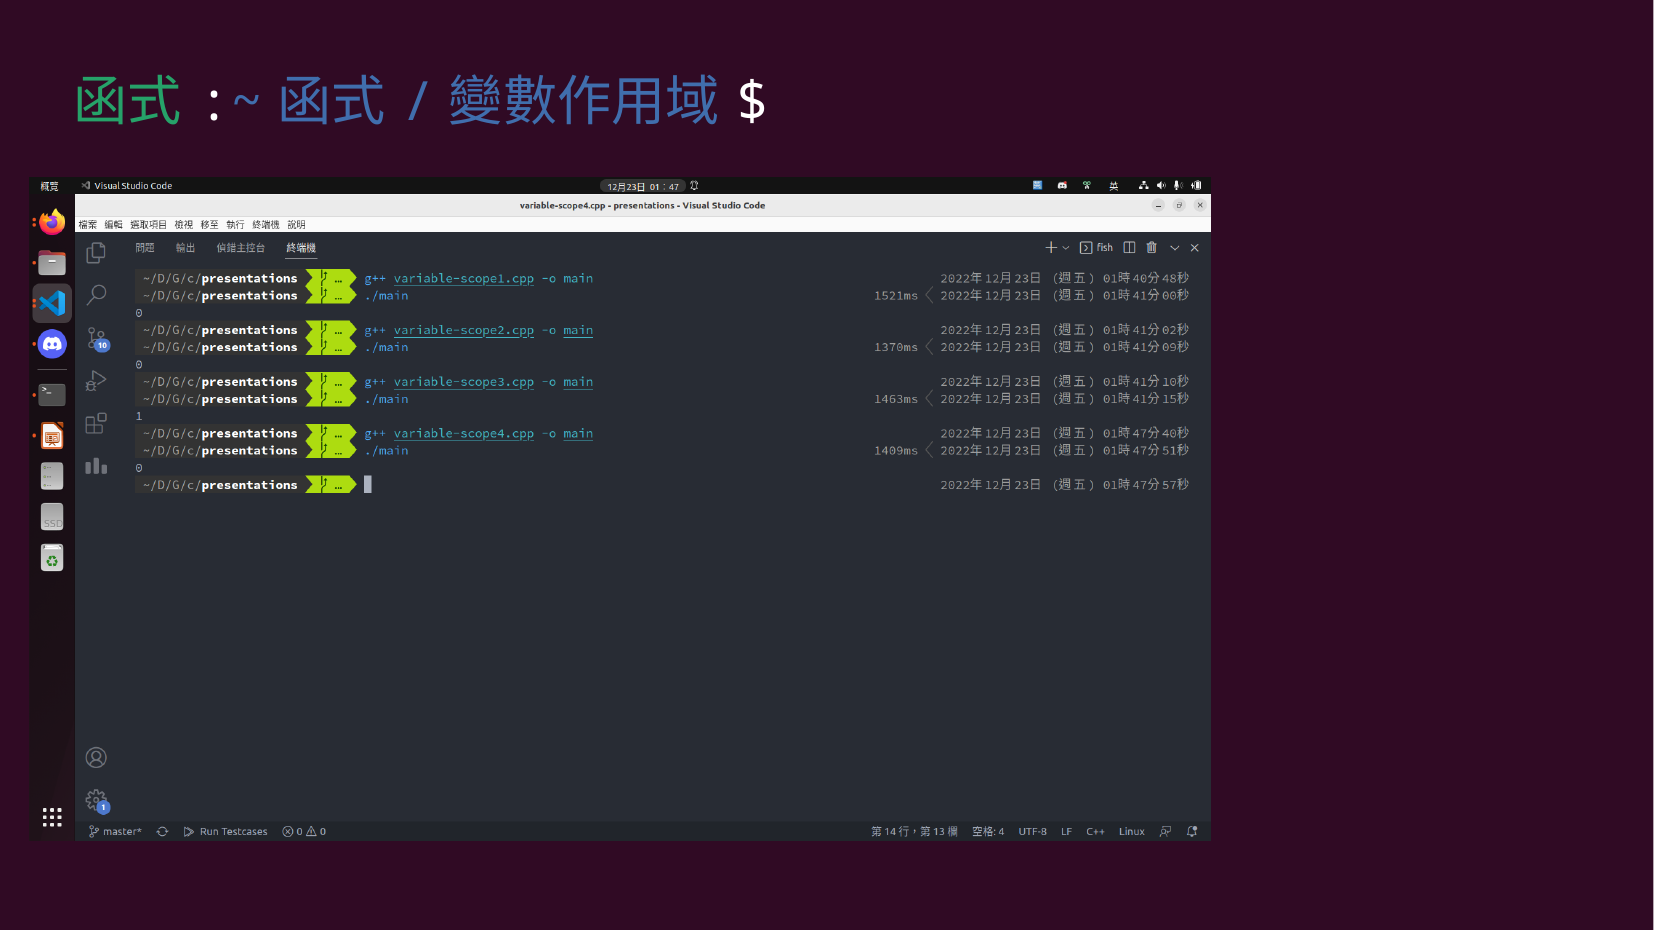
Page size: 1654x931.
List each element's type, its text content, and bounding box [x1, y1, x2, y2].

picture [29, 177, 1211, 841]
text_box 函式:~函式/變數作用域$ [59, 55, 1201, 139]
